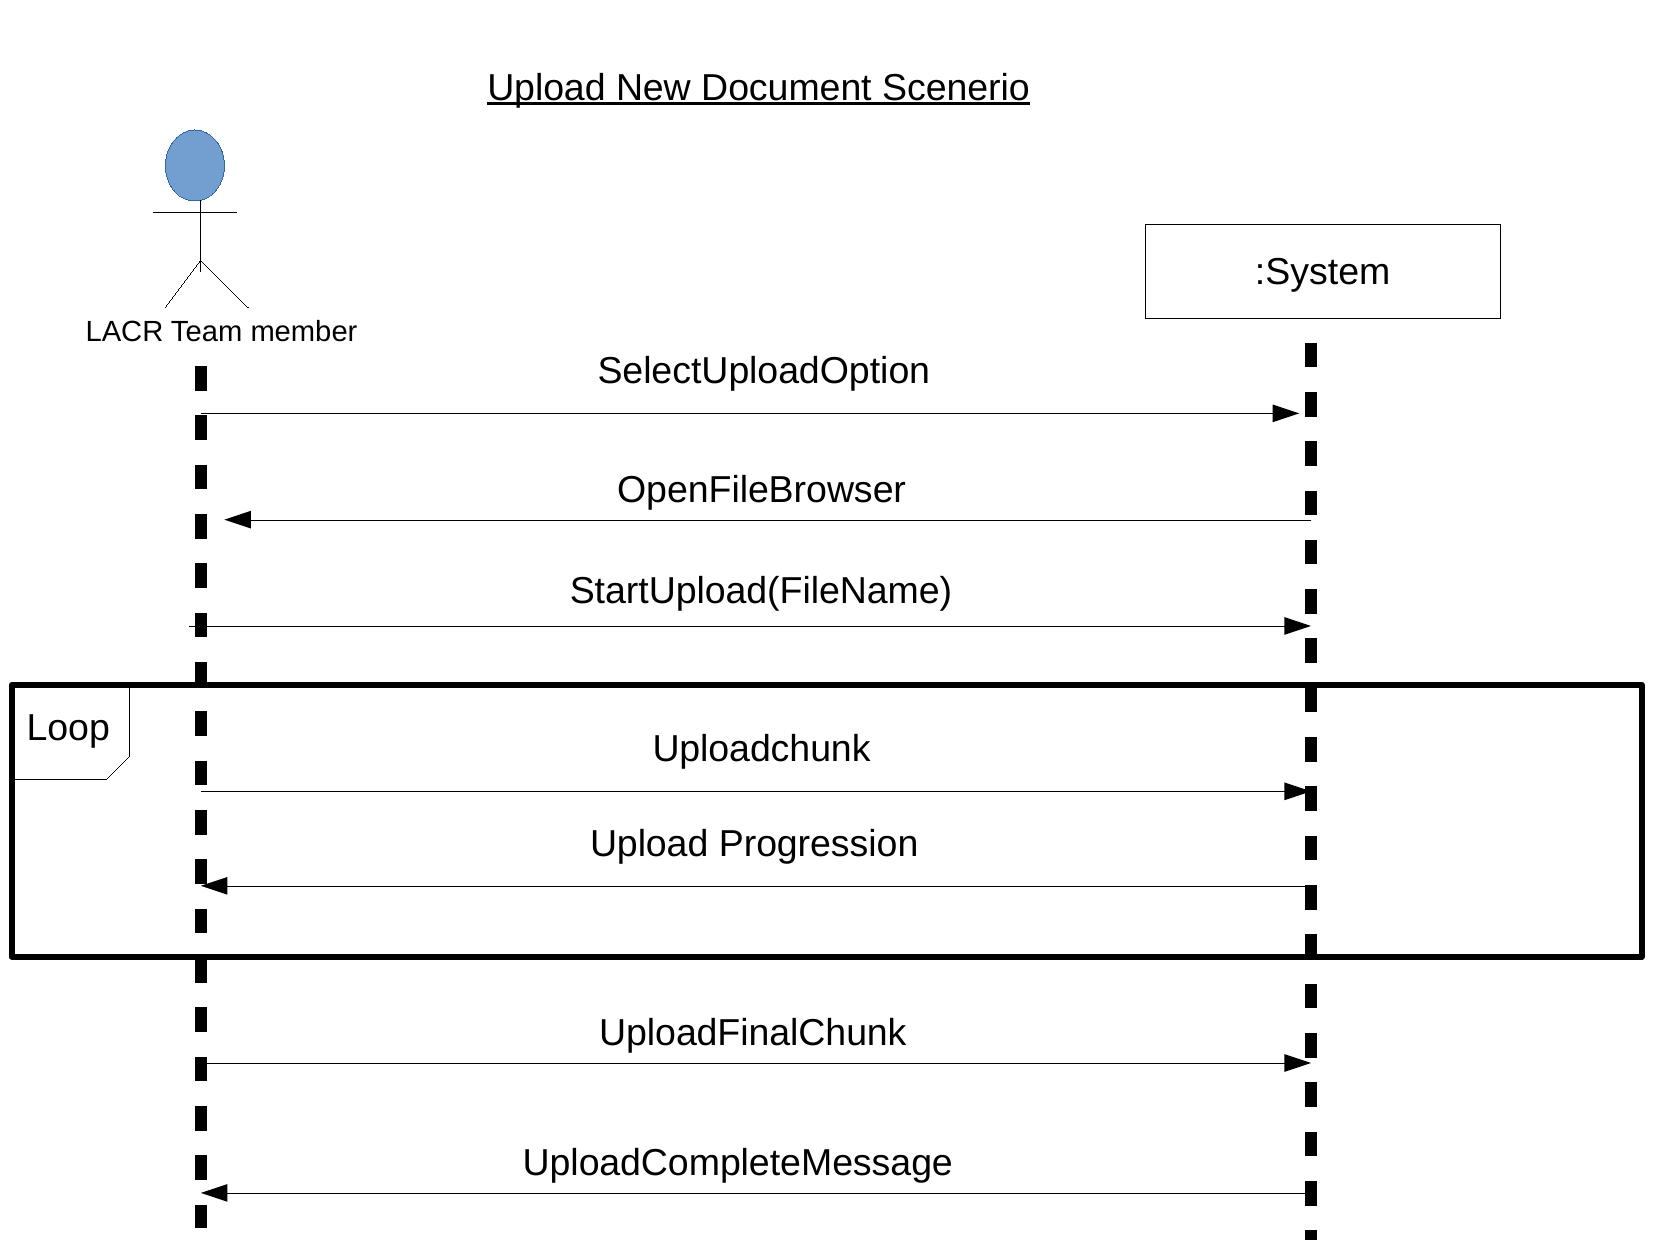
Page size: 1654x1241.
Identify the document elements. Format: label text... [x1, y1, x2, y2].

text_box LACR Team member [70, 307, 378, 367]
text_box UploadFinalChunk [584, 1003, 922, 1061]
text_box [165, 129, 225, 201]
text_box Loop [11, 699, 125, 768]
text_box StartUpload(FileName) [555, 562, 981, 662]
text_box UploadCompleteMessage [507, 1133, 993, 1233]
text_box :System [1145, 224, 1501, 319]
text_box [11, 685, 1642, 957]
text_box Upload New Document Scenerio [472, 59, 1075, 130]
text_box SelectUploadOption [582, 342, 945, 400]
text_box OpenFileBrowser [602, 460, 922, 518]
